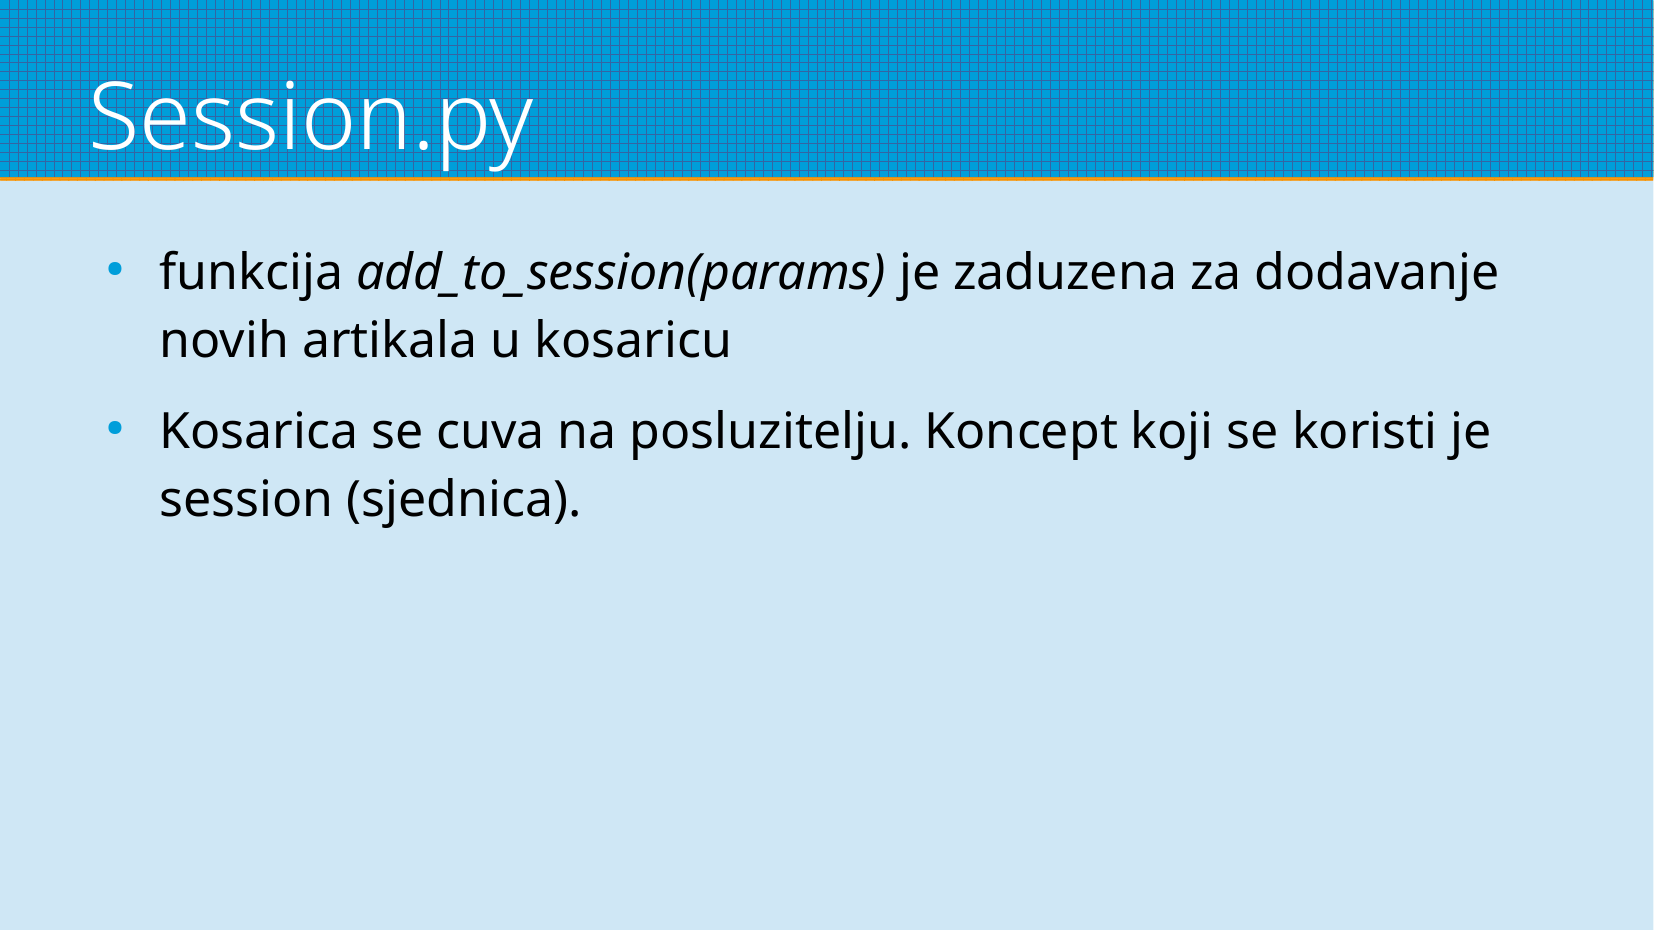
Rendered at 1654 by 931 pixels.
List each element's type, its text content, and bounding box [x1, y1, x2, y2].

list funkcija add_to_session(params) je zaduzena za dodavanje novih artikala u kosaricu Kosarica se cuva na posluzitelju. Koncept koji se koristi je session (sjednica). [88, 236, 1565, 813]
title Session.py [88, 14, 1565, 178]
